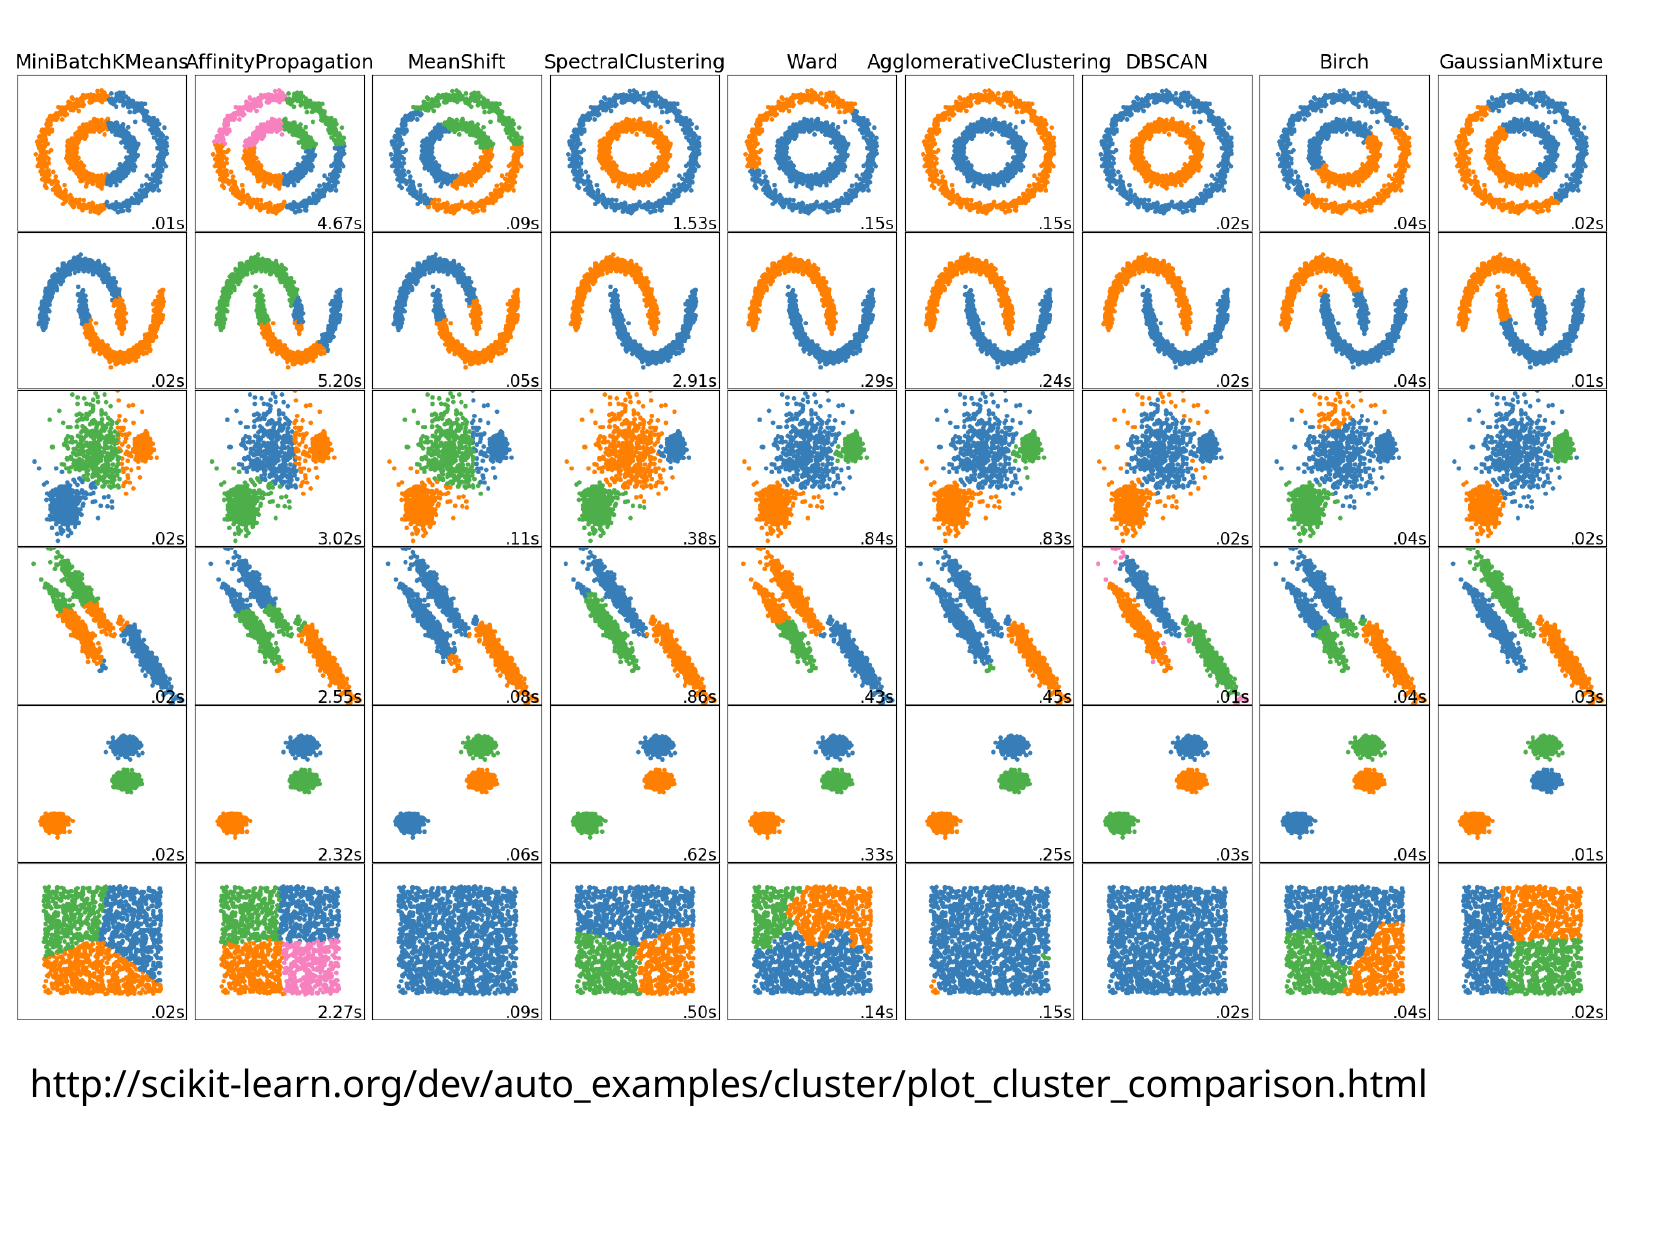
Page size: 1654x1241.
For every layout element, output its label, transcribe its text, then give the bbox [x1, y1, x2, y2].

text_box http://scikit-learn.org/dev/auto_examples/cluster/plot_cluster_comparison.html [15, 1050, 1654, 1141]
picture [0, 35, 1639, 1021]
